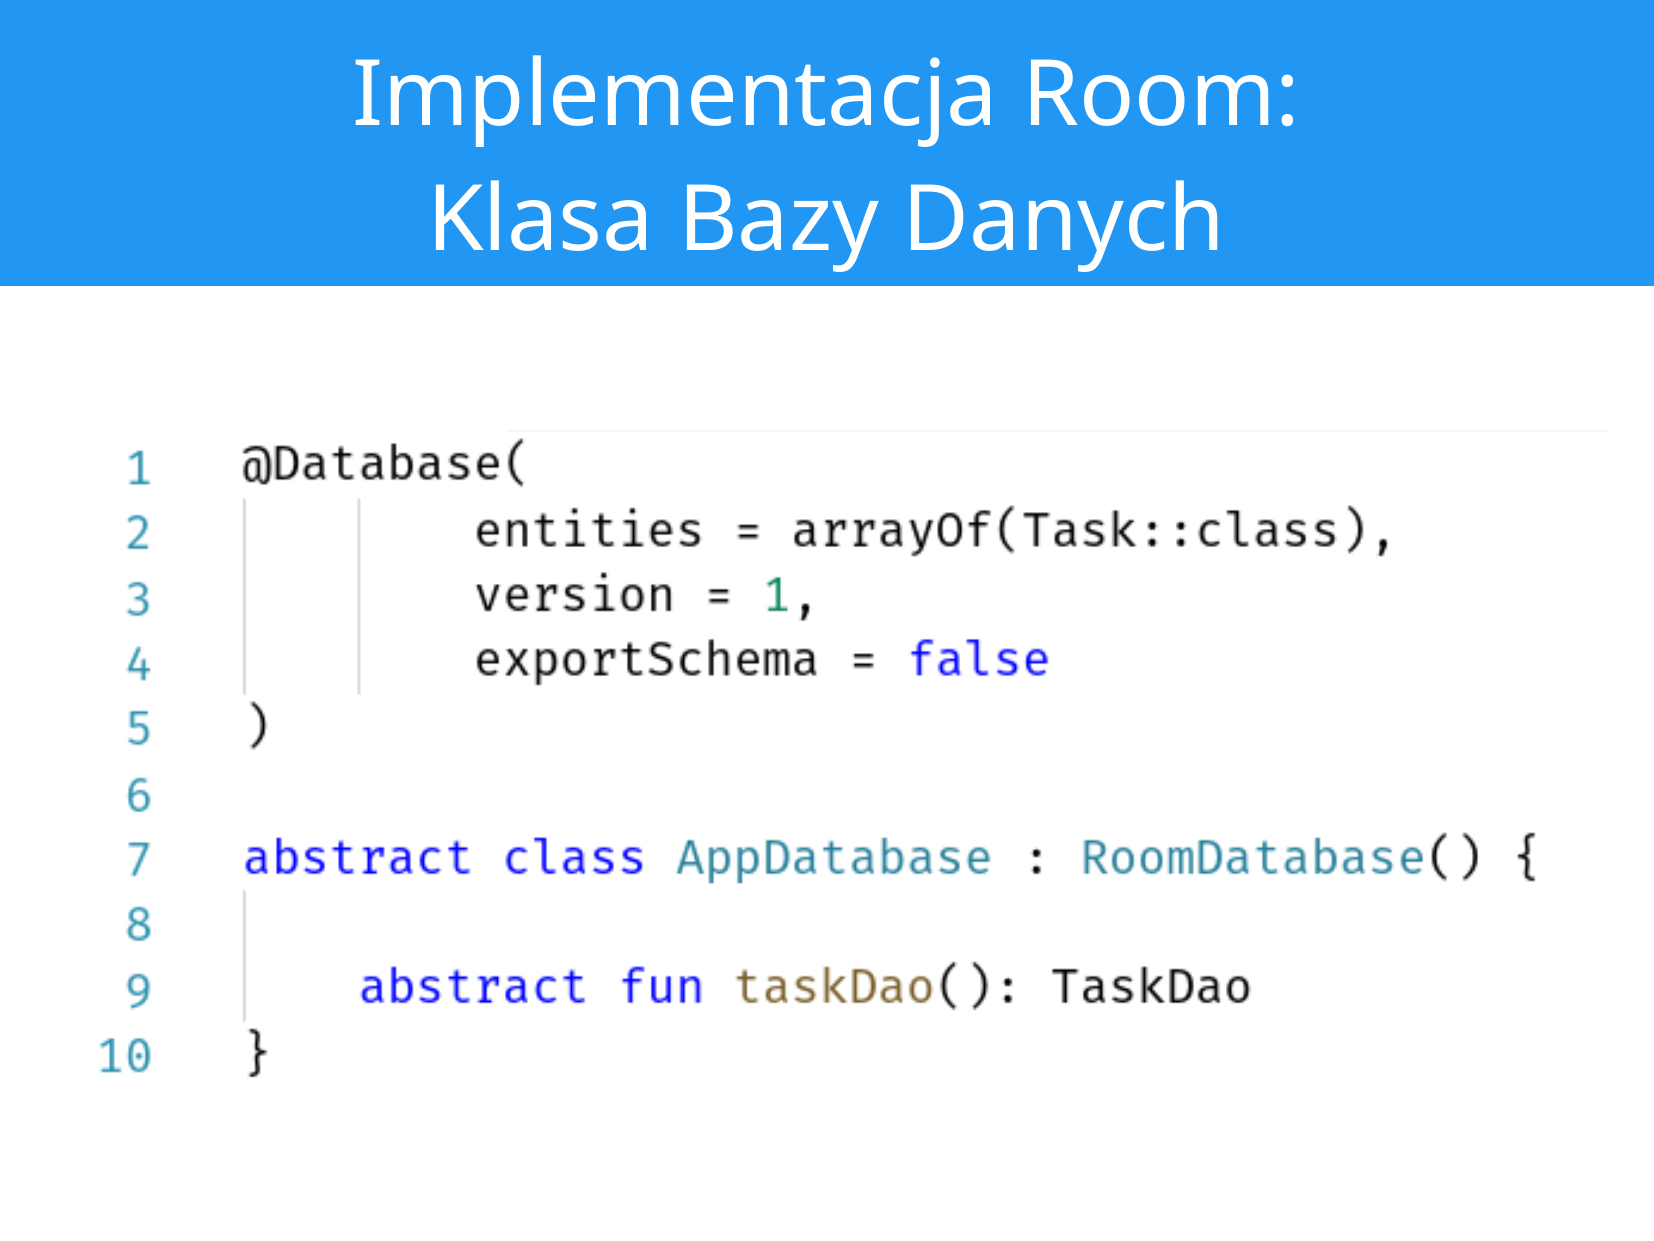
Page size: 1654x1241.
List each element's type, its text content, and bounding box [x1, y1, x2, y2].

picture [41, 430, 1607, 1087]
title Implementacja Room: Klasa Bazy Danych [82, 45, 1571, 260]
